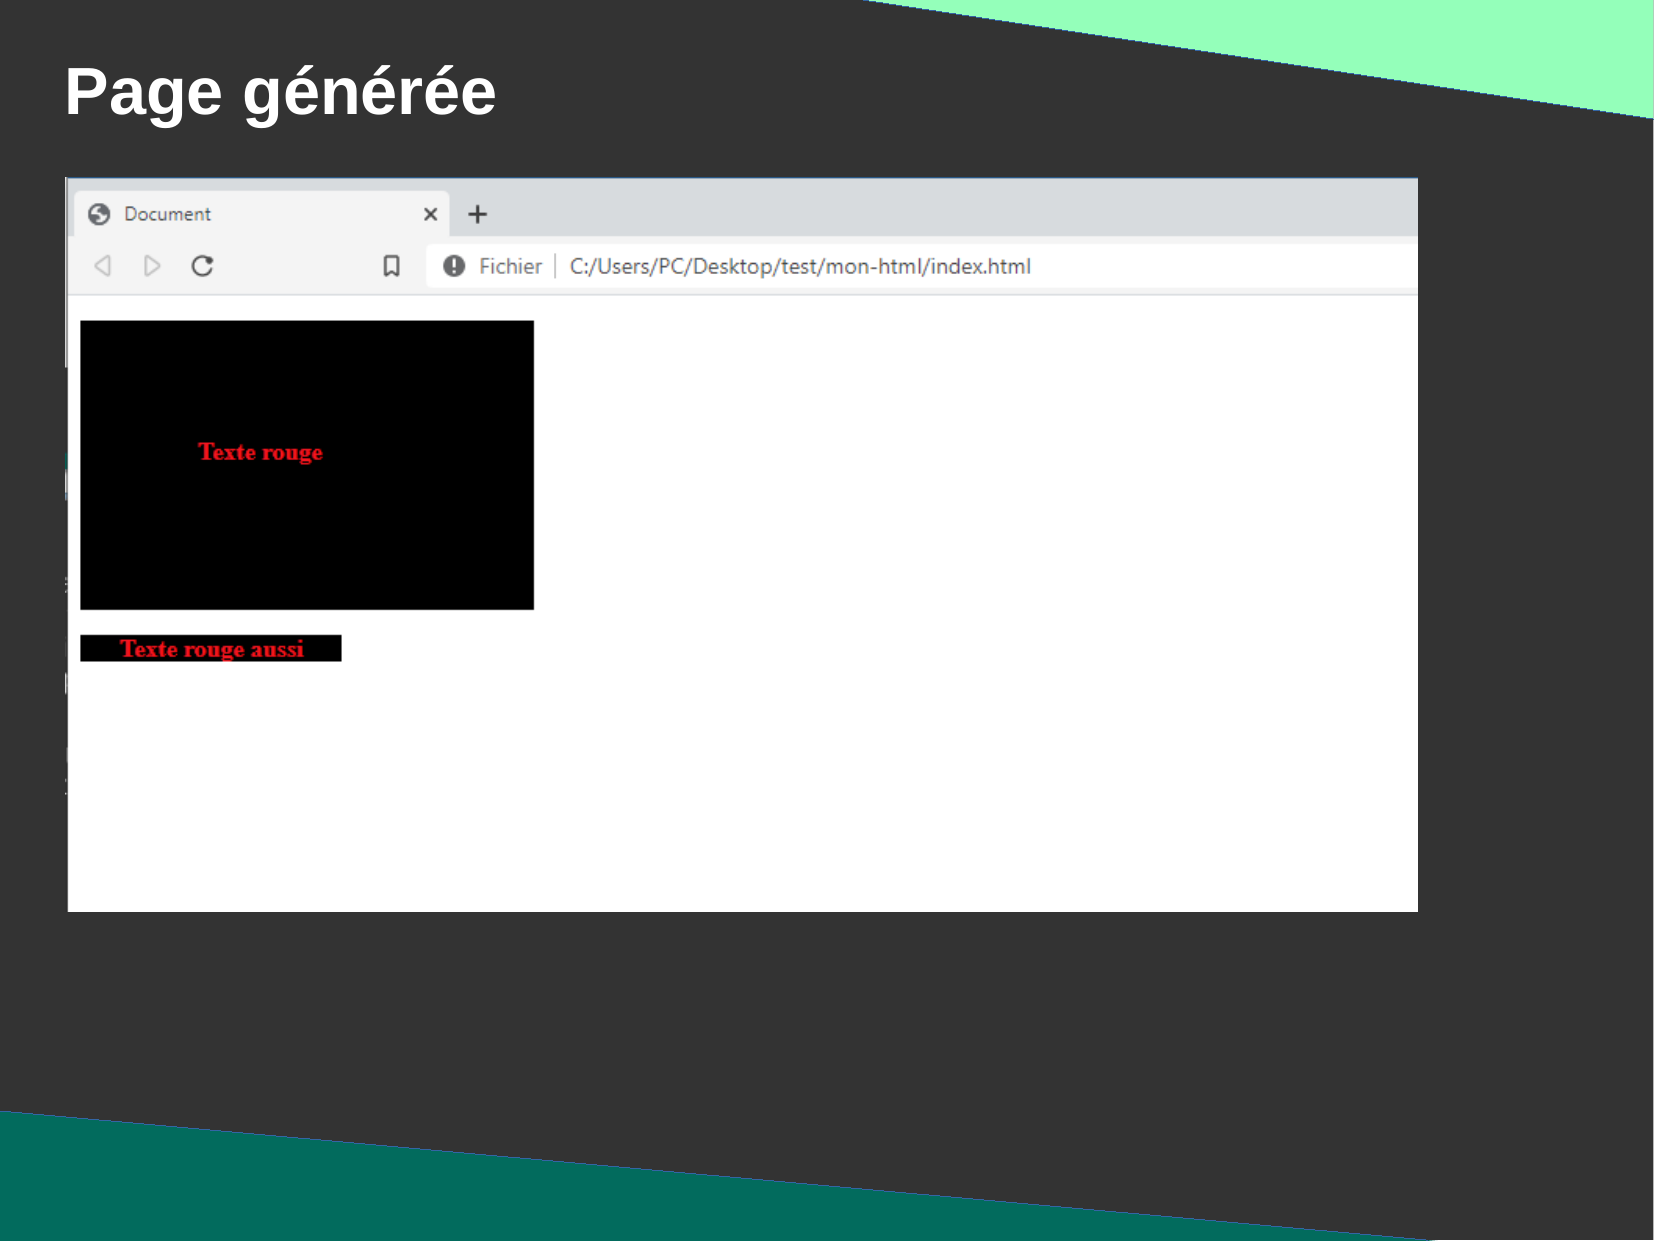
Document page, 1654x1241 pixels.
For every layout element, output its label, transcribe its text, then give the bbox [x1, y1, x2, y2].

text_box [863, 0, 1654, 120]
title Page générée [64, 54, 1553, 157]
picture [65, 177, 1418, 912]
